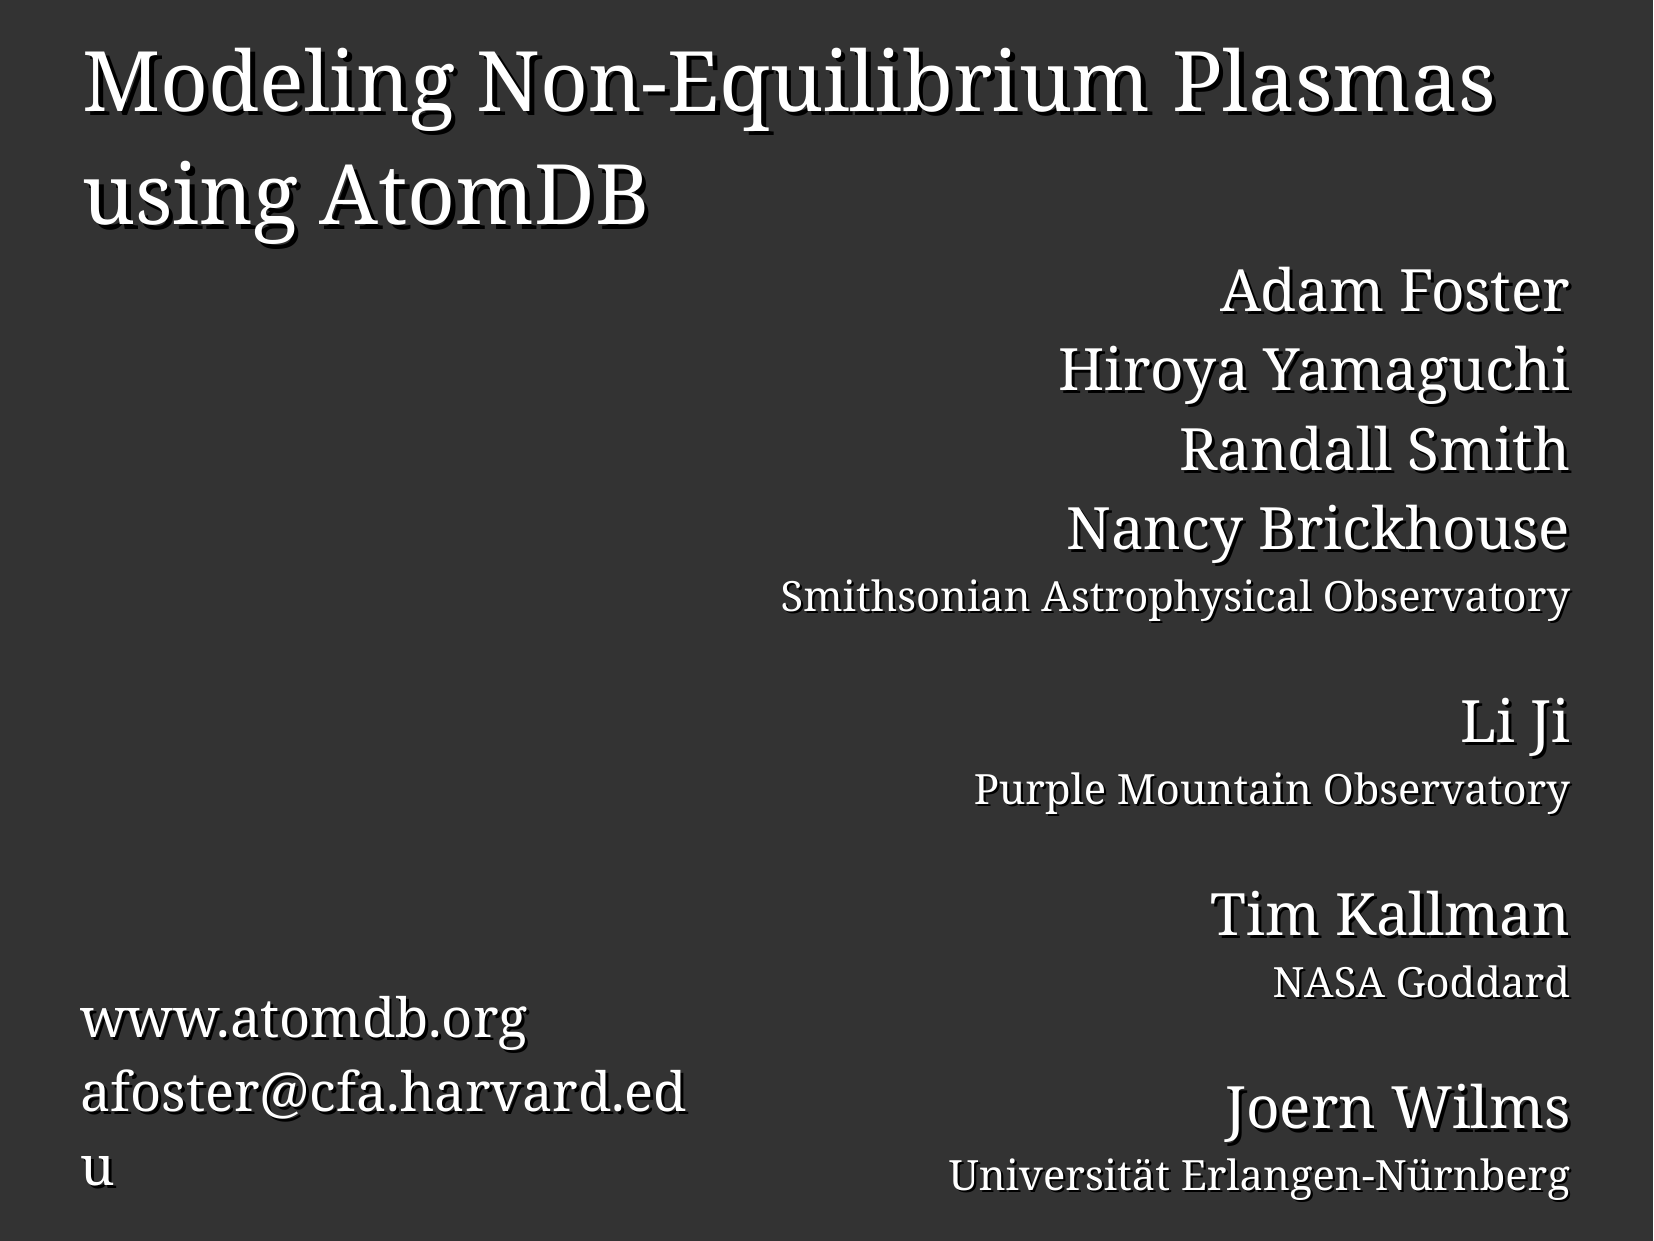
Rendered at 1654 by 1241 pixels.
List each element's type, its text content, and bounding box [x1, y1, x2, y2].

text_box www.atomdb.org afoster@cfa.harvard.edu [65, 972, 711, 1111]
subtitle Modeling Non-Equilibrium Plasmas using AtomDB Adam Foster Hiroya Yamaguchi Randall Smith Nancy Brickhouse Smithsonian Astrophysical Observatory Li Ji Purple Mountain Observatory Tim Kallman NASA Goddard Joern Wilms Universität Erlangen-Nürnberg [82, 24, 1571, 1201]
